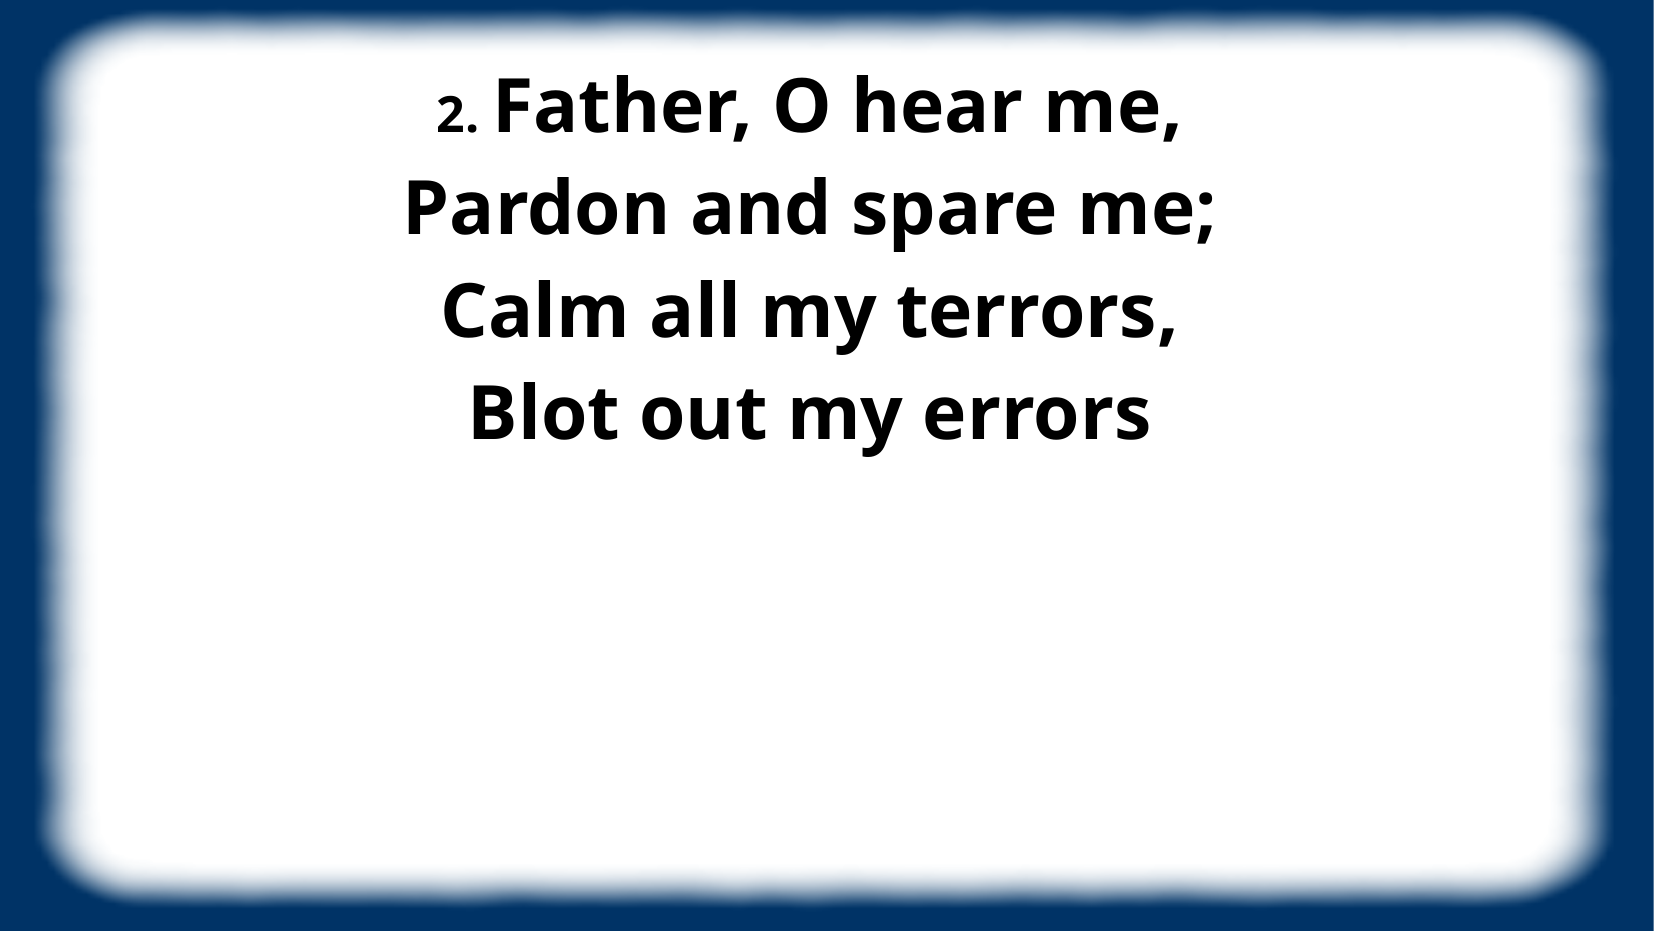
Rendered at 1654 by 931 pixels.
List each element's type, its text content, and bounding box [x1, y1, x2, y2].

picture [0, 0, 1654, 931]
text_box 2. Father, O hear me, Pardon and spare me; Calm all my terrors, Blot out my errors [90, 45, 1531, 460]
